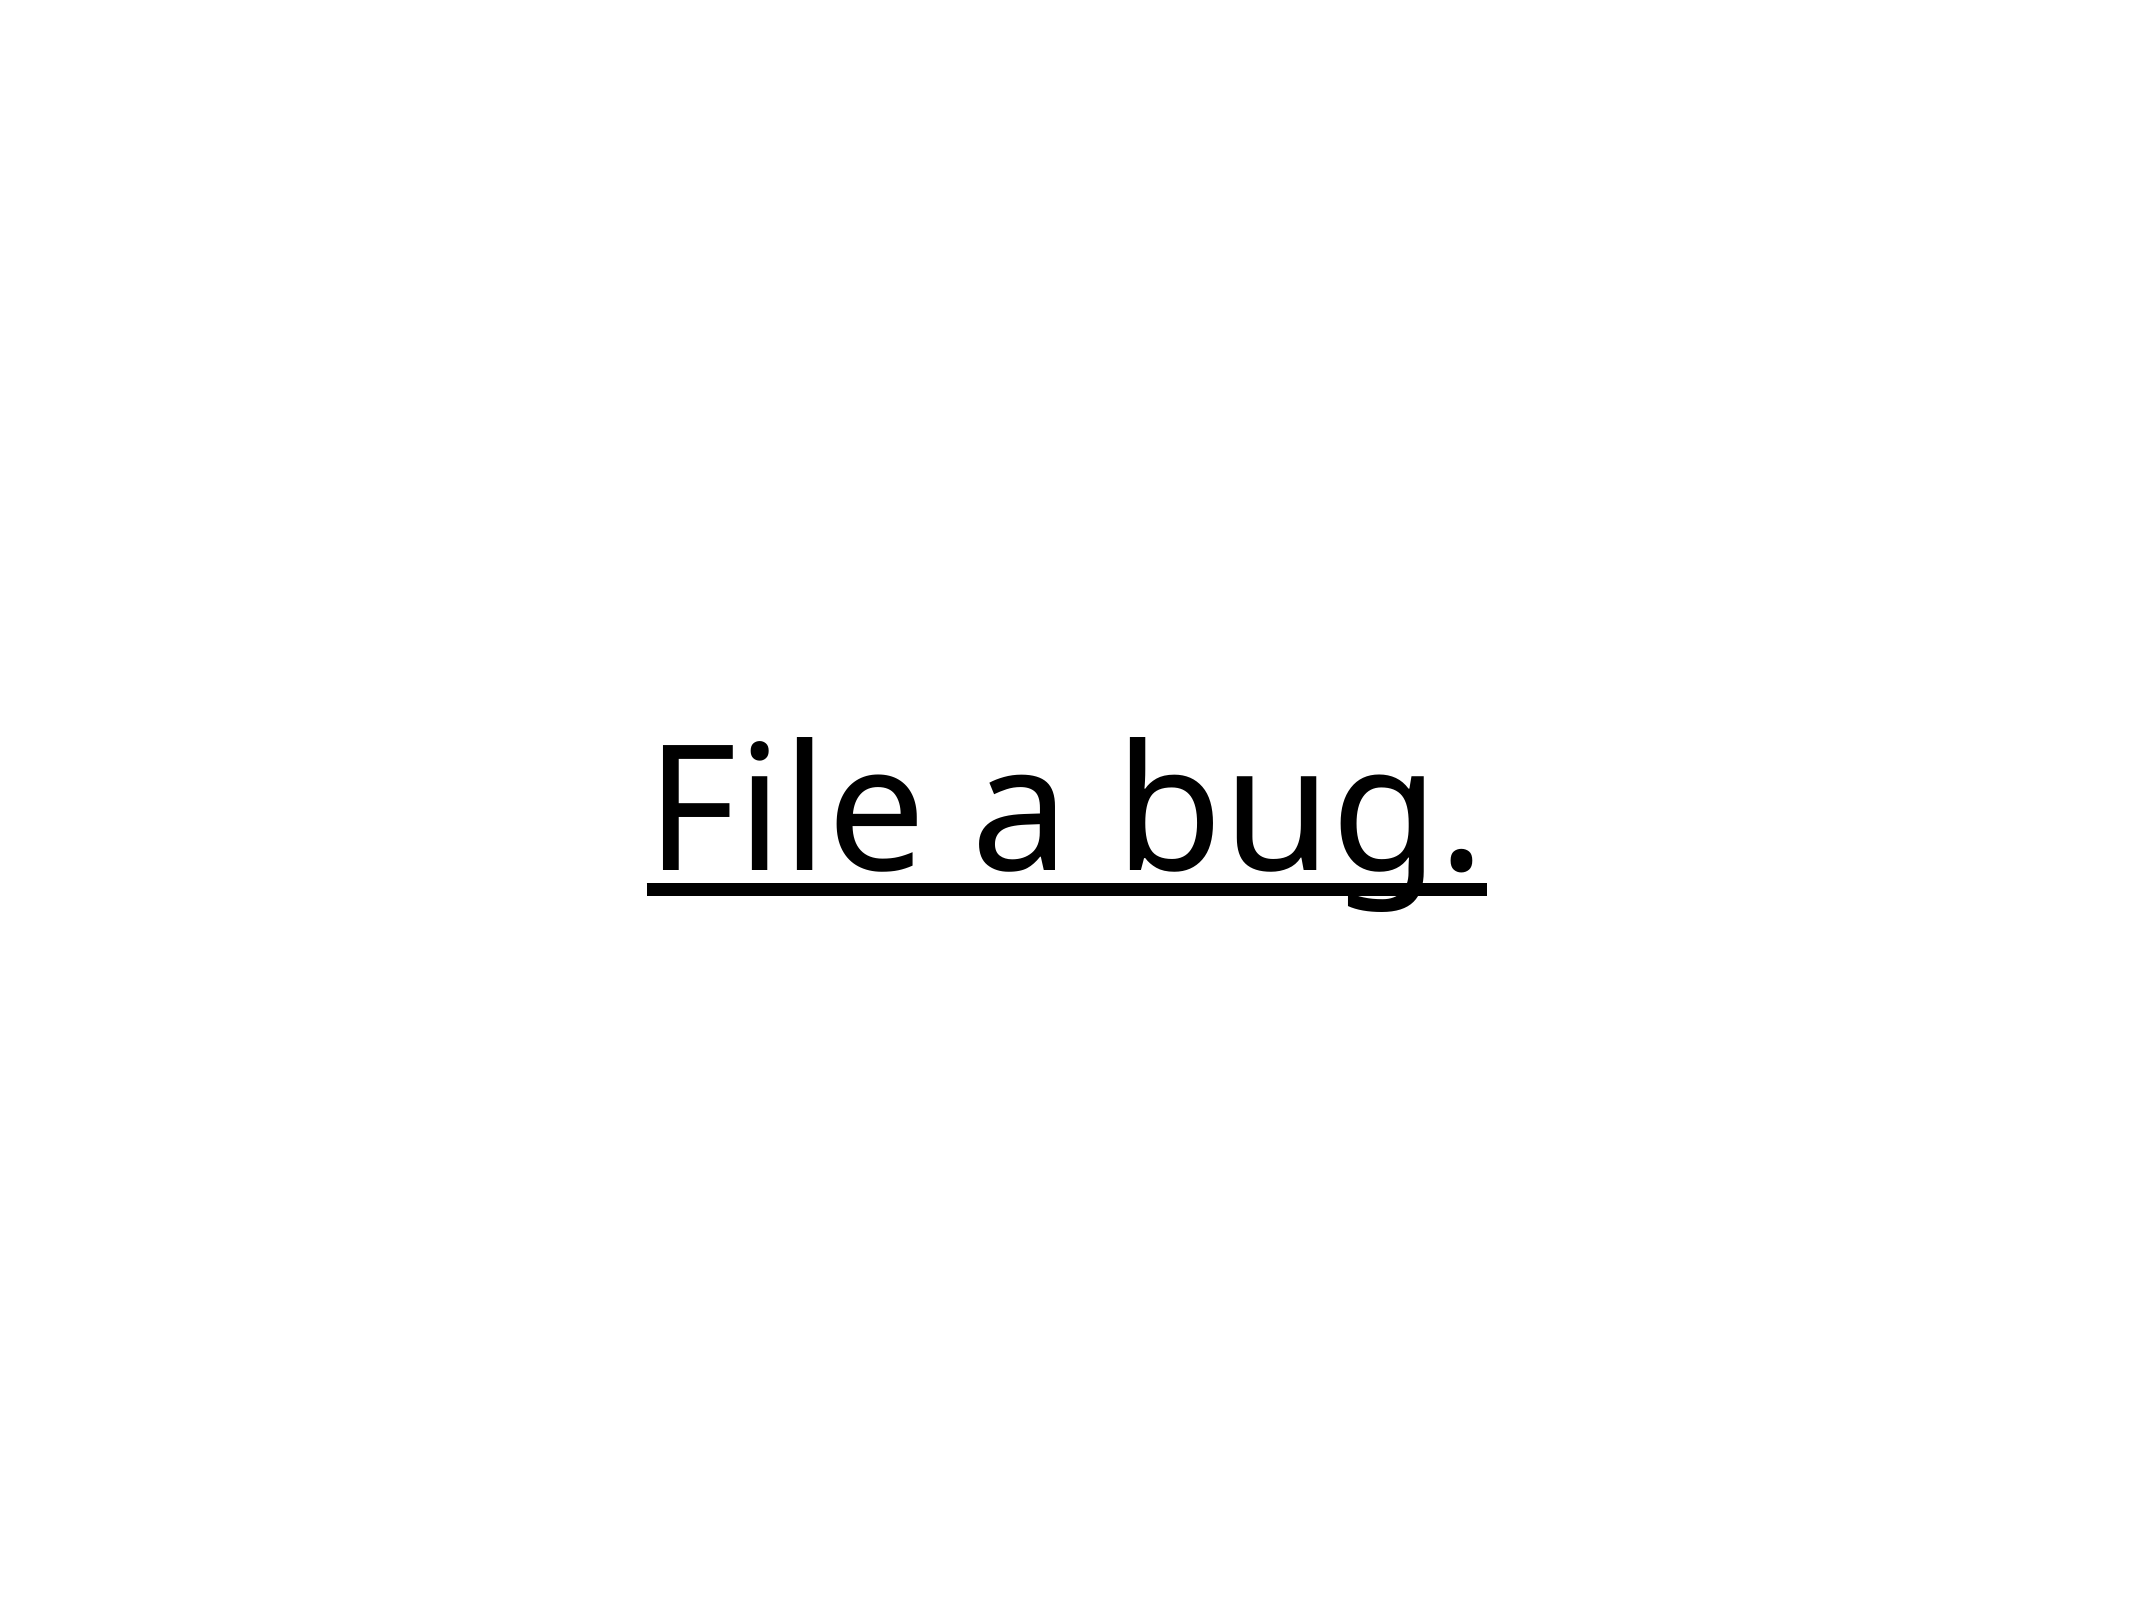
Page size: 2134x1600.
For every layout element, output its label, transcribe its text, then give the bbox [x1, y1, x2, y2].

title File a bug. [208, 487, 1925, 1113]
